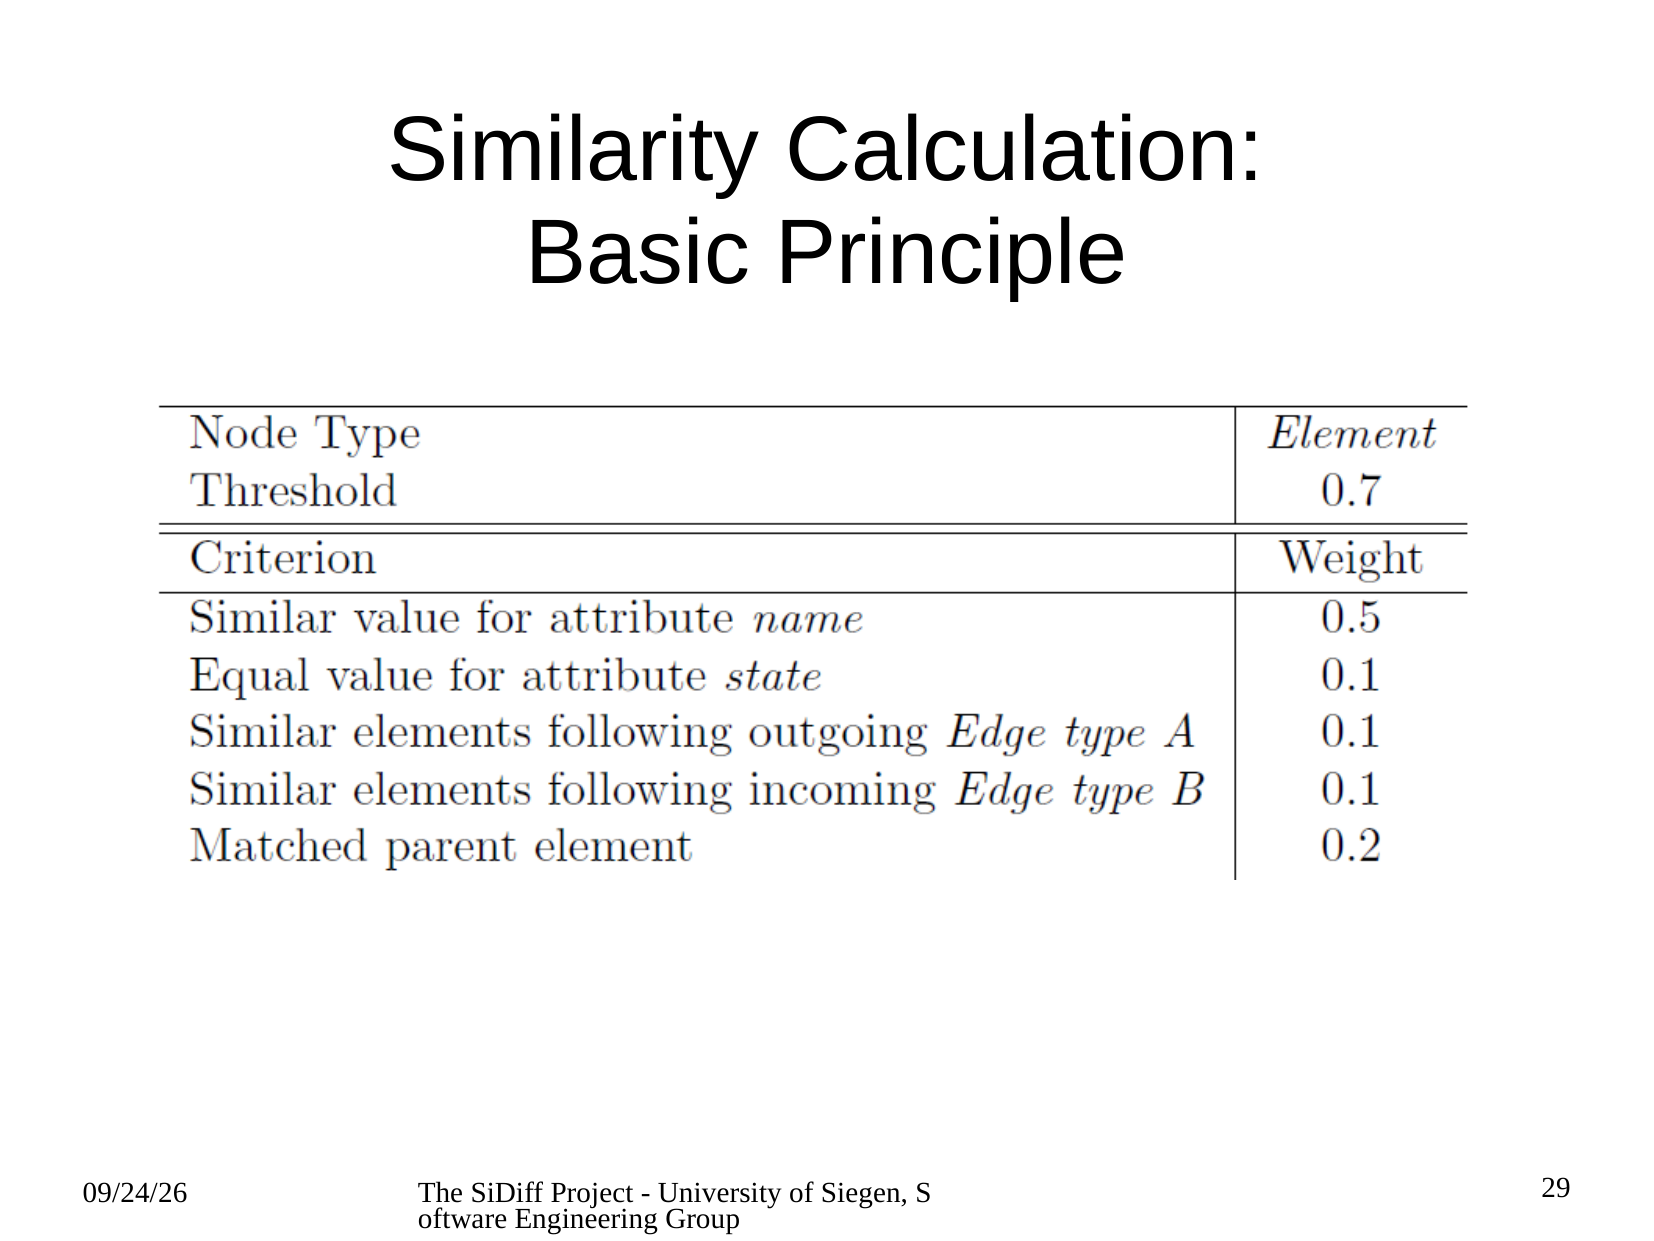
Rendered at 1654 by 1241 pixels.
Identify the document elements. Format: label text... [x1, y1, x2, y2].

picture [150, 392, 1477, 880]
title Similarity Calculation: Basic Principle [82, 96, 1571, 304]
